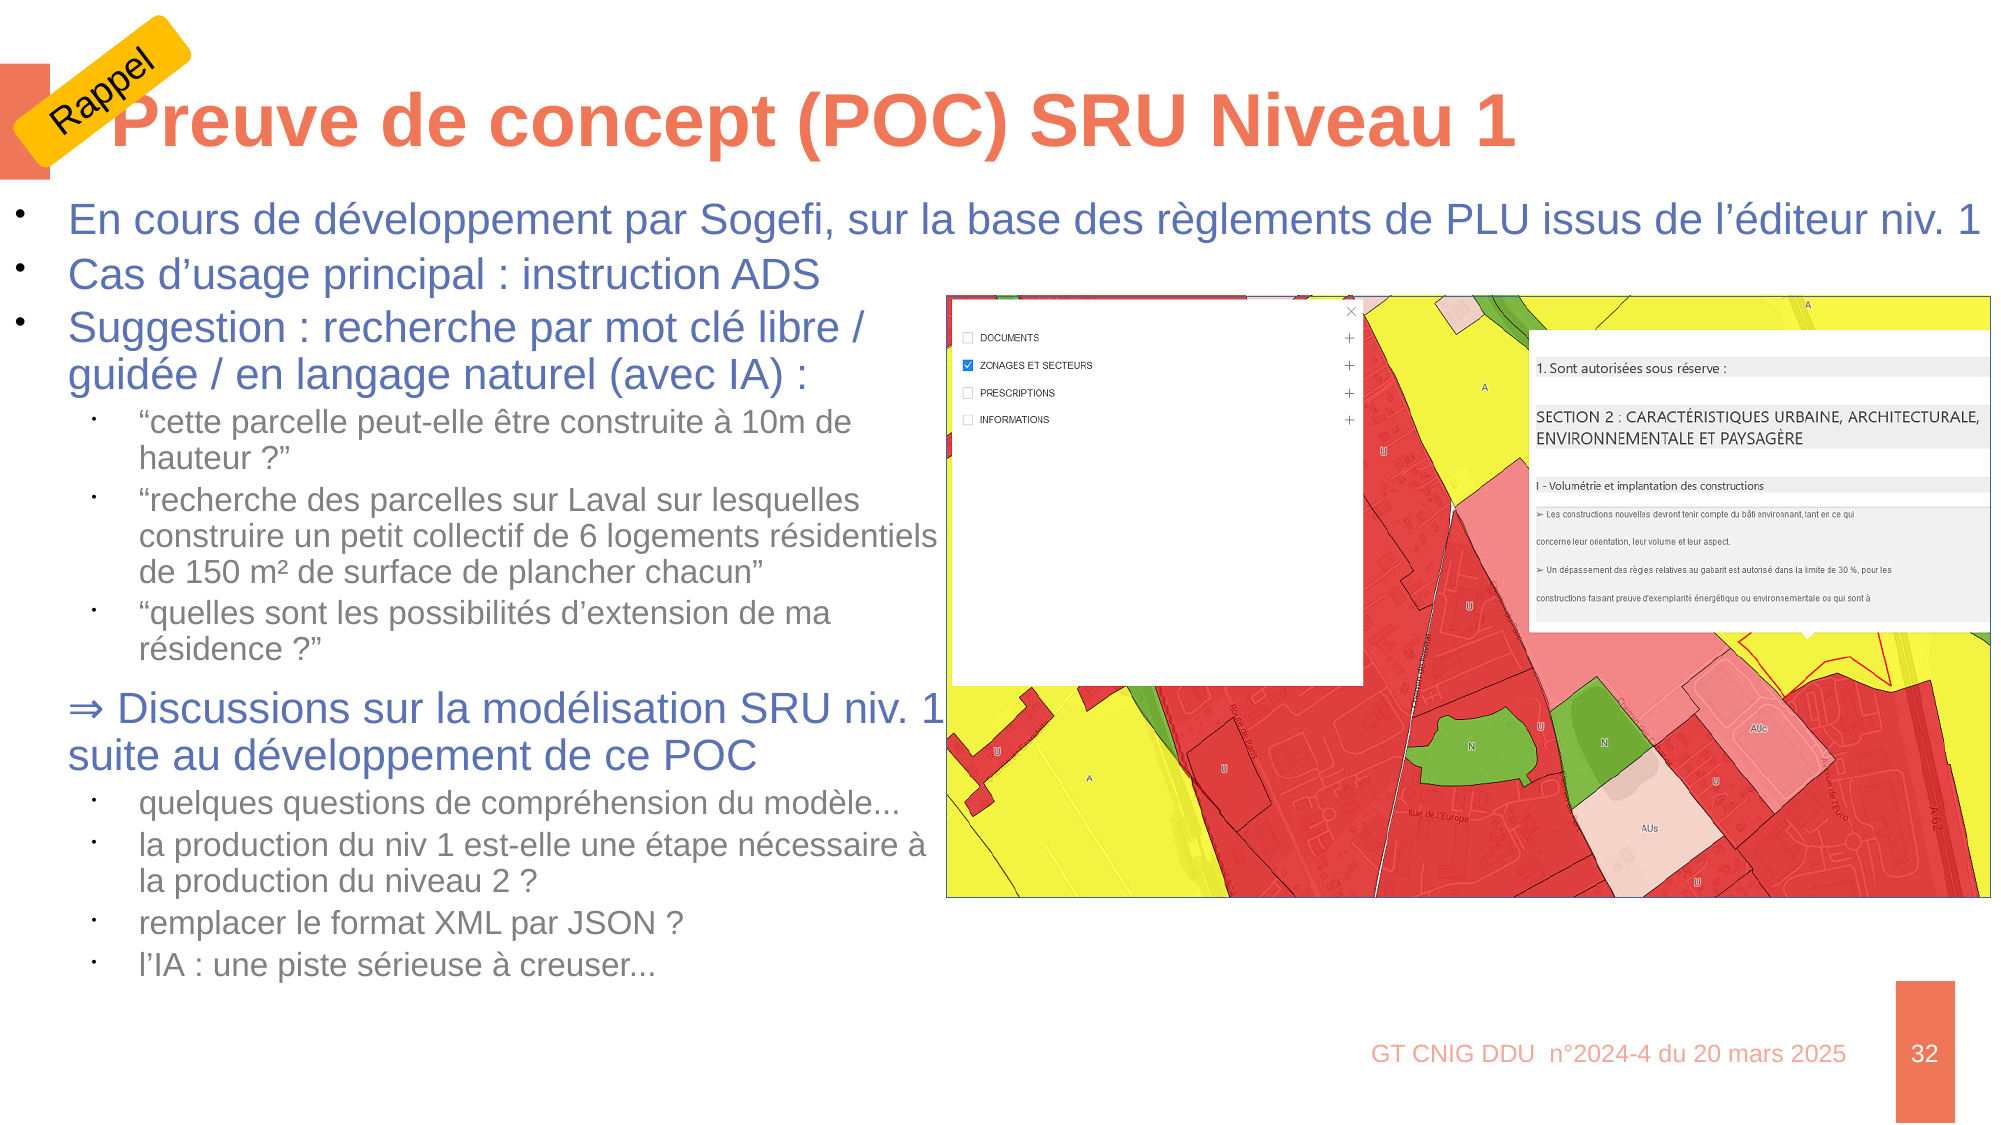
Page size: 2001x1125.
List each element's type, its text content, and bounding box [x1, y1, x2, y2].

text_box Rappel [13, 15, 192, 168]
list En cours de développement par Sogefi, sur la base des règlements de PLU issus de l’éditeur niv. 1 [0, 113, 2000, 938]
title Preuve de concept (POC) SRU Niveau 1 [123, 70, 1979, 113]
list Cas d’usage principal : instruction ADS Suggestion : recherche par mot clé libre / guidée / en langage naturel (avec IA) : “cette parcelle peut-elle être construite à 10m de hauteur ?” “recherche des parcelles sur Laval sur lesquelles construire un petit collectif de 6 logements résidentiels de 150 m² de surface de plancher chacun” “quelles sont les possibilités d’extension de ma résidence ?” ⇒ Discussions sur la modélisation SRU niv. 1 suite au développement de ce POC quelques questions de compréhension du modèle... la production du niv 1 est-elle une étape nécessaire à la production du niveau 2 ? remplacer le format XML par JSON ? l’IA : une piste sérieuse à creuser... [0, 938, 975, 993]
